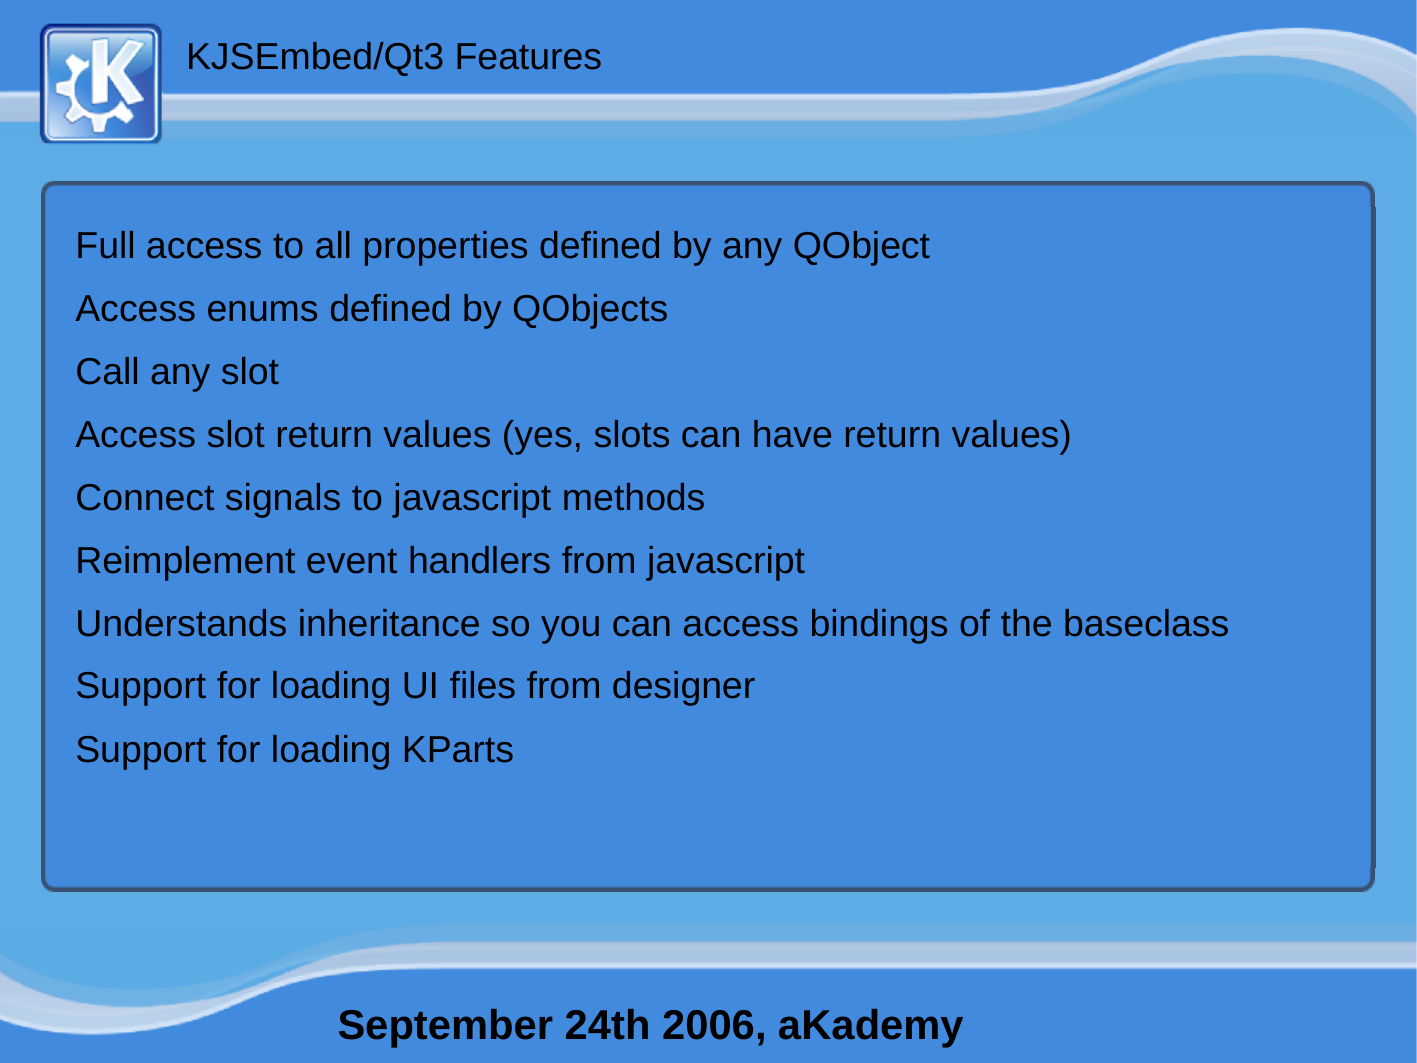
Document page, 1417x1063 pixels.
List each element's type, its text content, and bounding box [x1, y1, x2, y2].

picture [0, 0, 1417, 1063]
text_box KJSEmbed/Qt3 Features [171, 27, 1048, 127]
text_box Full access to all properties defined by any QObject Access enums defined by QObjects Call any slot Access slot return values (yes, slots can have return values) Connect signals to javascript methods Reimplement event handlers from javascript Understands inheritance so you can access bindings of the baseclass Support for loading UI files from designer Support for loading KParts [50, 196, 1351, 758]
